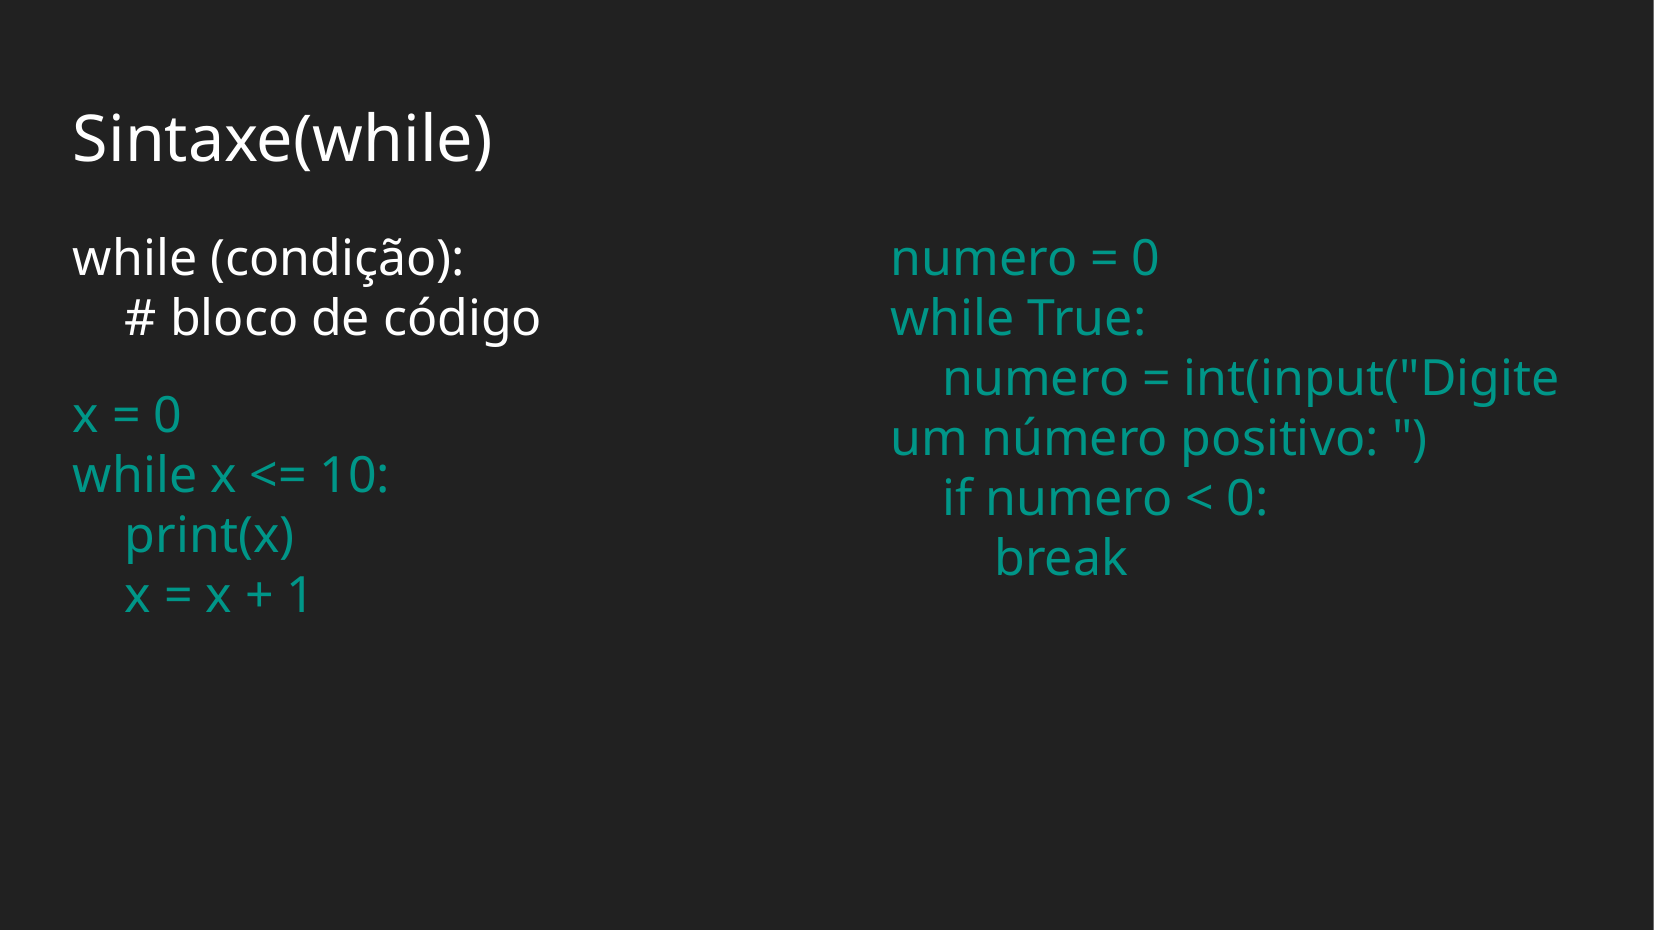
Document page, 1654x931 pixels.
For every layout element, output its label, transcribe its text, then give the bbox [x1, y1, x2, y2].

list numero = 0 while True: numero = int(input("Digite um número positivo: ") if numero < 0: break [873, 208, 1598, 827]
list while (condição): # bloco de código x = 0 while x <= 10: print(x) x = x + 1 [56, 208, 780, 827]
title Sintaxe(while) [56, 80, 1598, 185]
